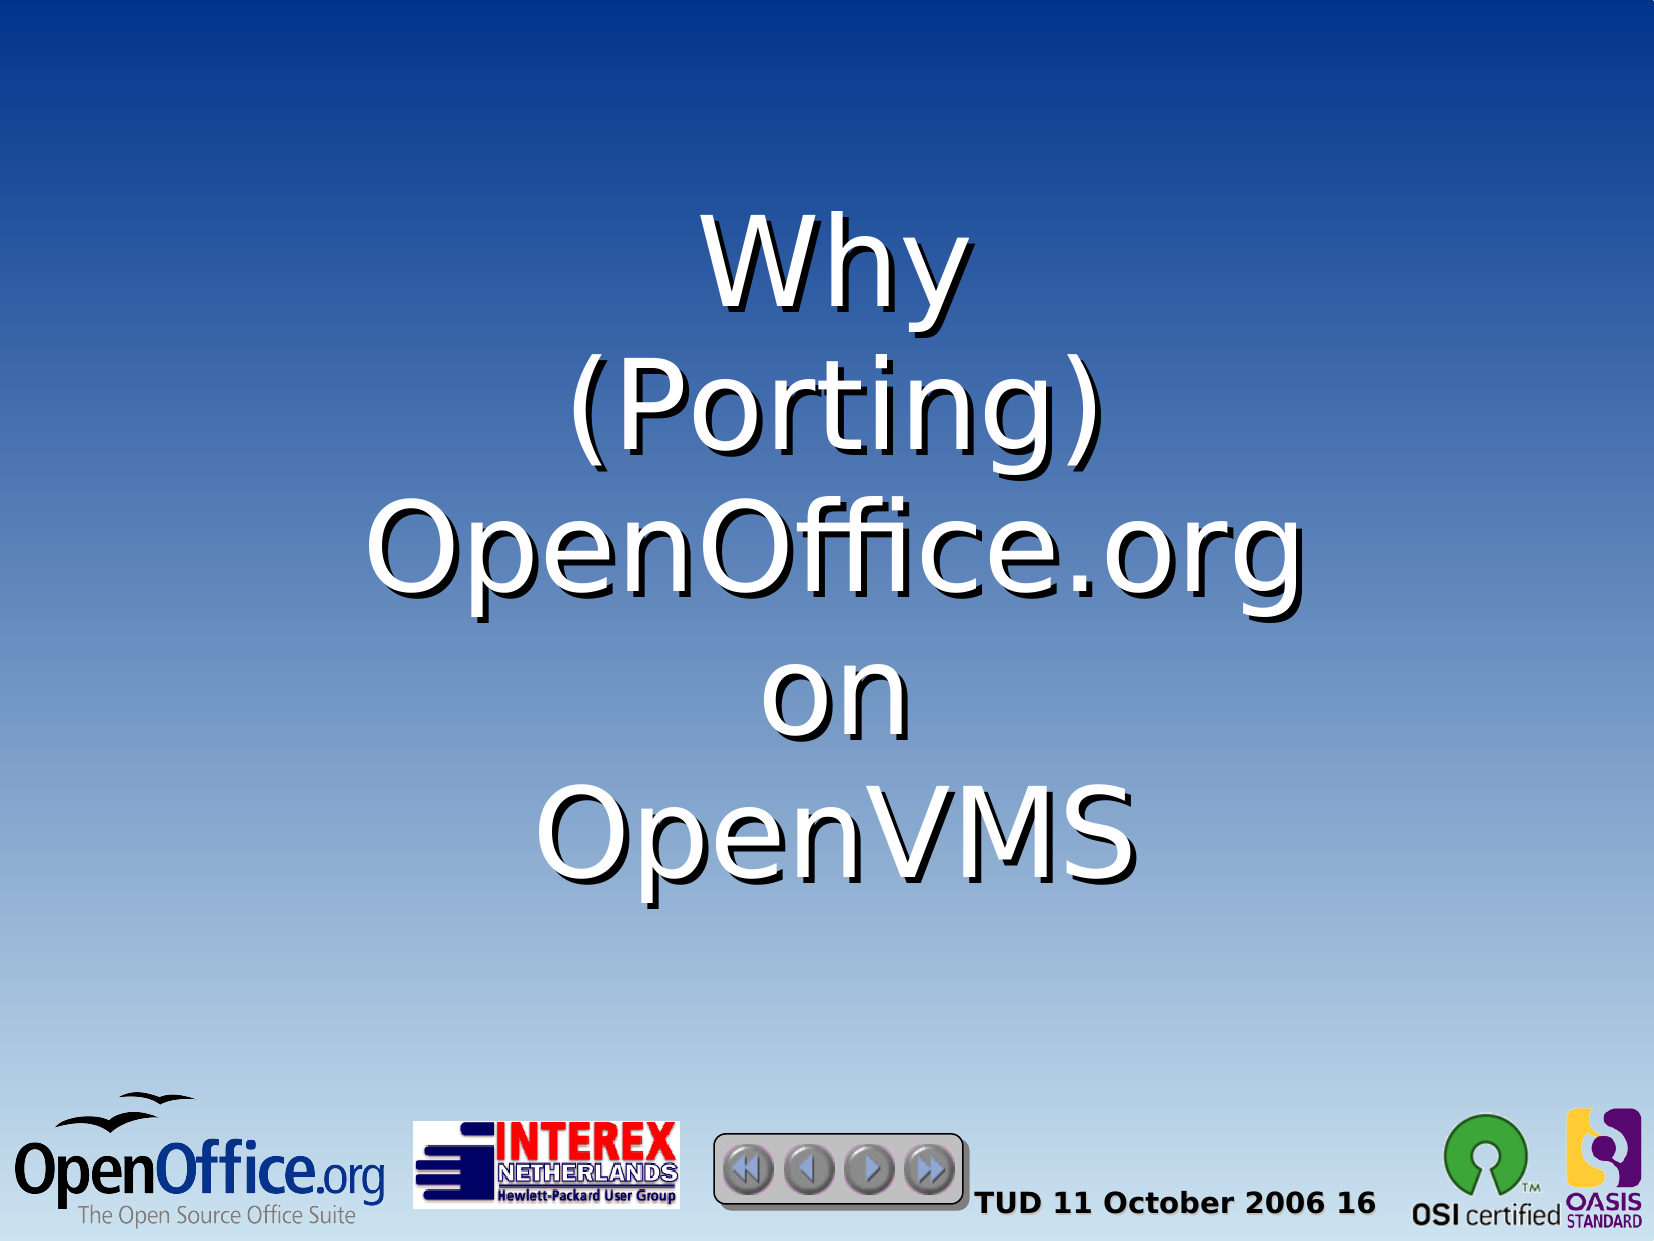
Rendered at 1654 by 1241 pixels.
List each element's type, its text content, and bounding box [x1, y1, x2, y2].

picture [1405, 1102, 1654, 1238]
picture [844, 1144, 895, 1195]
text_box TUD 11 October 2006 32 [980, 1181, 1506, 1241]
picture [15, 1092, 384, 1229]
picture [904, 1144, 955, 1195]
picture [723, 1144, 774, 1195]
picture [413, 1121, 680, 1209]
text_box [714, 1133, 963, 1204]
picture [784, 1144, 835, 1195]
subtitle Why (Porting) OpenOffice.org on OpenVMS [82, 29, 1571, 1069]
